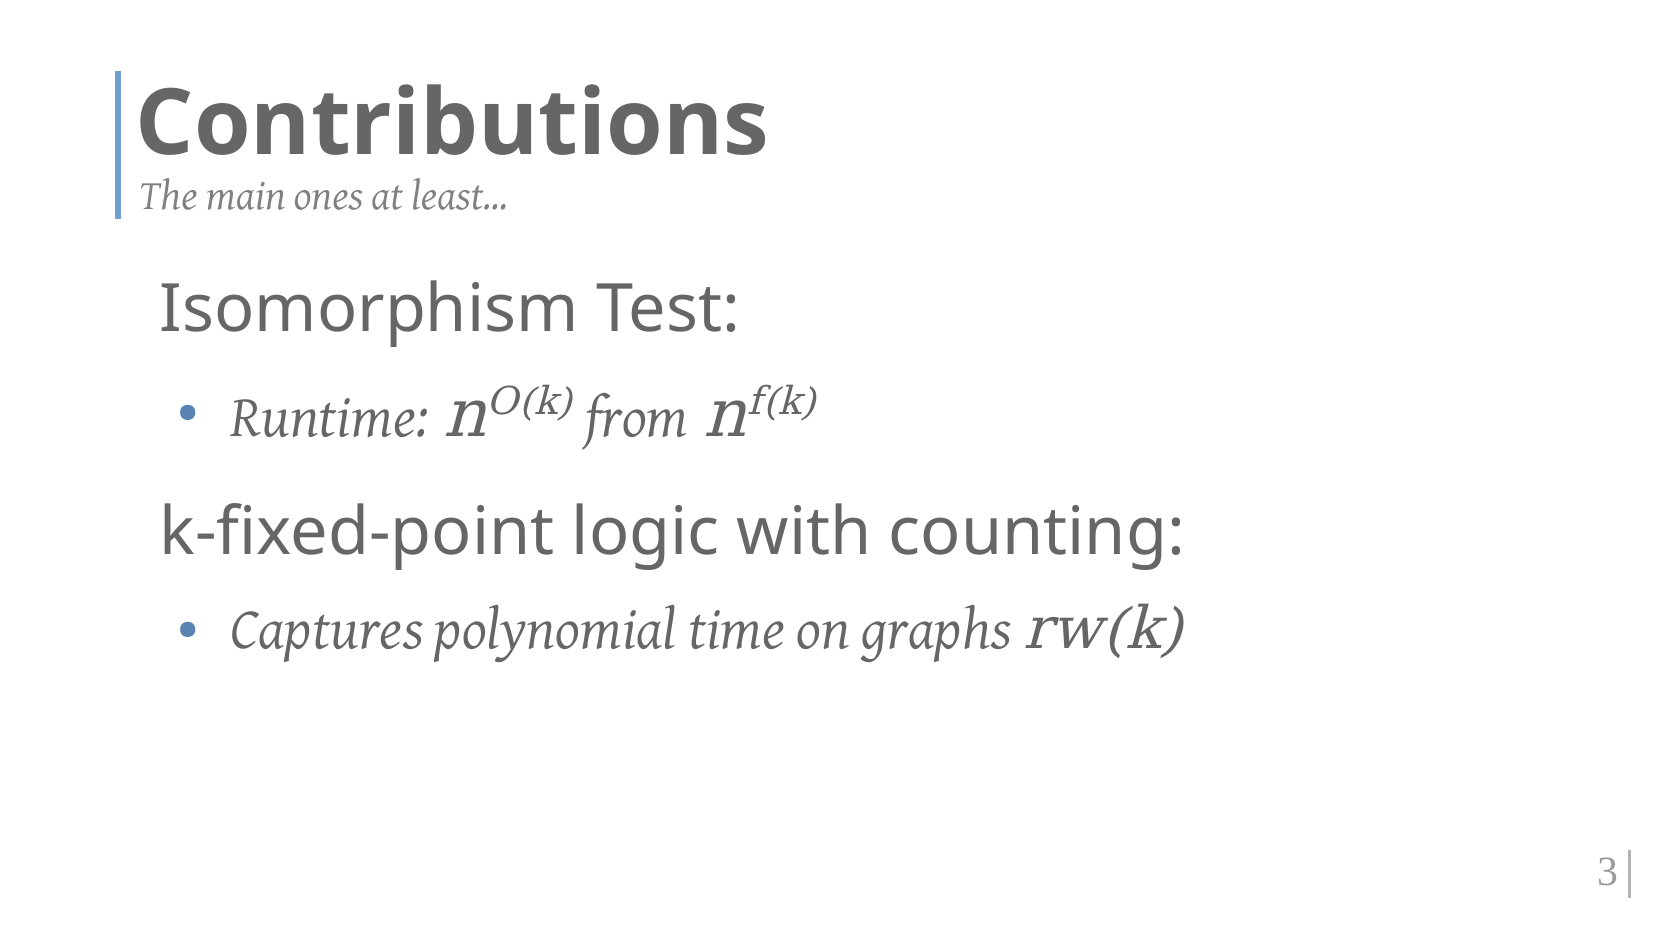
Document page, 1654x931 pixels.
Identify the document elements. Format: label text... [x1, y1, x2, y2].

title Contributions [135, 60, 1601, 178]
list Isomorphism Test: Runtime: nO(k) from nf(k) k-fixed-point logic with counting: Captures polynomial time on graphs rw(k) [88, 259, 1560, 865]
text_box The main ones at least... [124, 165, 721, 229]
